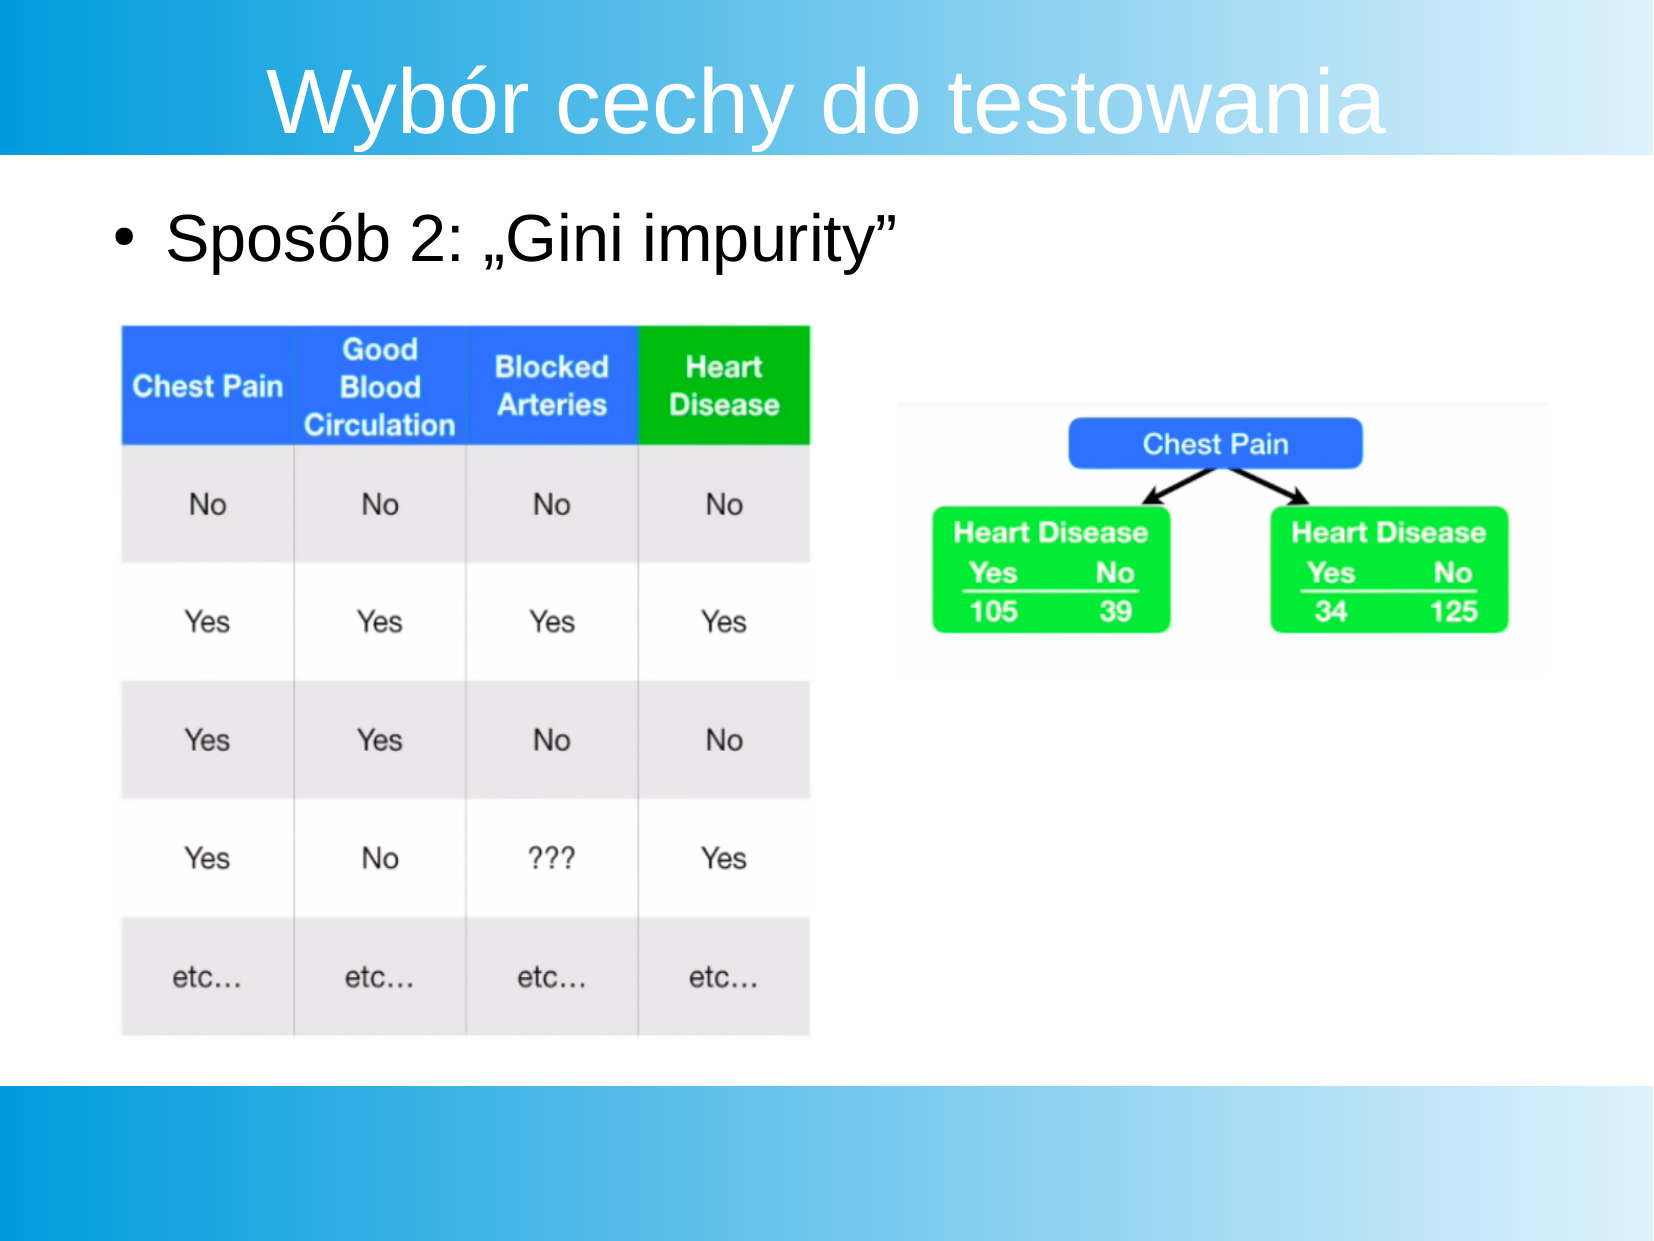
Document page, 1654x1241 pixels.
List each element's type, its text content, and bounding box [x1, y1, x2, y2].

picture [118, 320, 815, 1040]
picture [897, 402, 1548, 674]
title Wybór cechy do testowania [82, 49, 1571, 155]
list Sposób 2: „Gini impurity” [94, 200, 1571, 1004]
